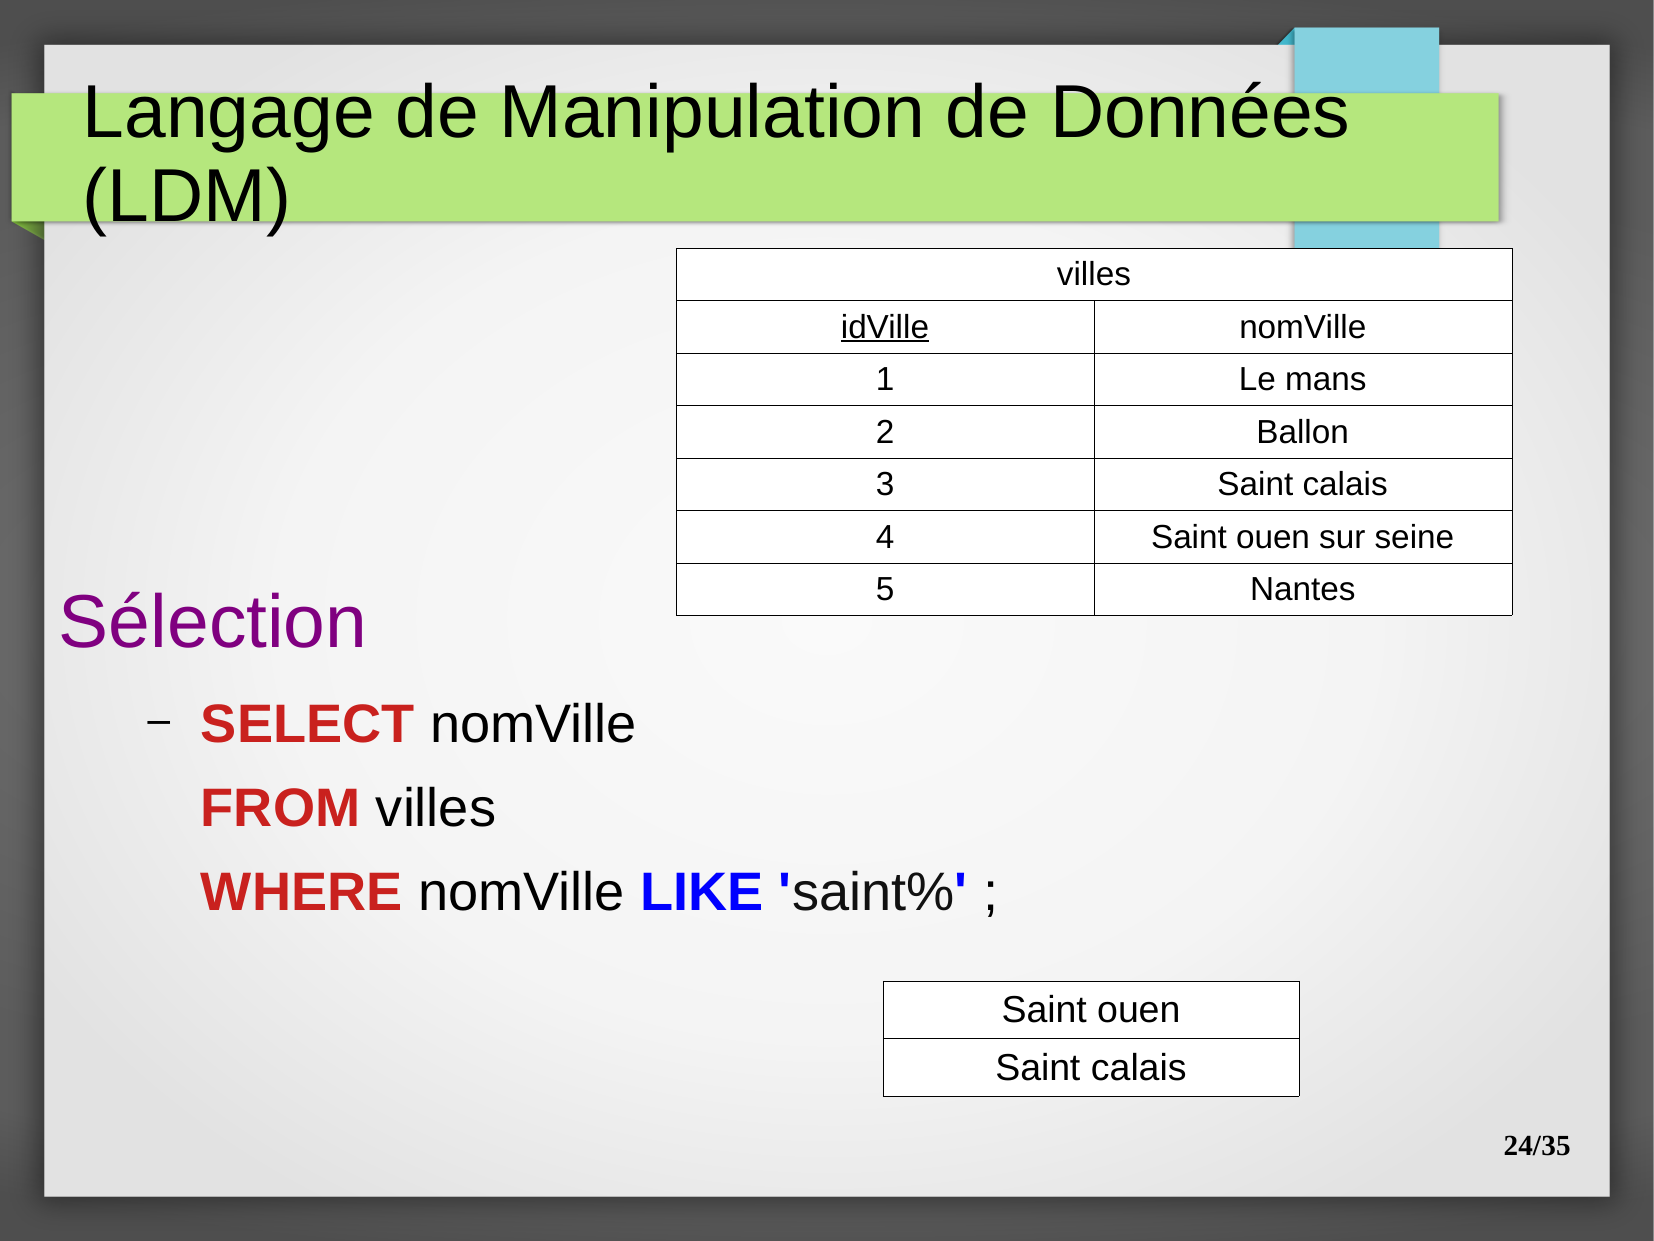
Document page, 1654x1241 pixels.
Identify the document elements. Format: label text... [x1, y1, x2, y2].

table_cell Saint ouen sur seine [1095, 511, 1512, 563]
table_cell Nantes [1095, 564, 1512, 615]
table_cell 5 [677, 564, 1094, 615]
table_cell idVille [677, 301, 1094, 353]
table_cell Le mans [1095, 354, 1512, 405]
list Sélection SELECT nomVille FROM villes WHERE nomVille LIKE 'saint%' ; [59, 579, 1548, 1241]
table_cell Ballon [1095, 406, 1512, 458]
title Langage de Manipulation de Données (LDM) [82, 49, 1571, 257]
table_cell Saint calais [1095, 459, 1512, 510]
table_header villes [677, 249, 1512, 300]
table_header Saint ouen [884, 982, 1299, 1038]
table_cell 2 [677, 406, 1094, 458]
table_cell nomVille [1095, 301, 1512, 353]
picture [0, 0, 1654, 1241]
table_cell 1 [677, 354, 1094, 405]
table_cell Saint calais [884, 1039, 1299, 1096]
table_cell 3 [677, 459, 1094, 510]
table_cell 4 [677, 511, 1094, 563]
